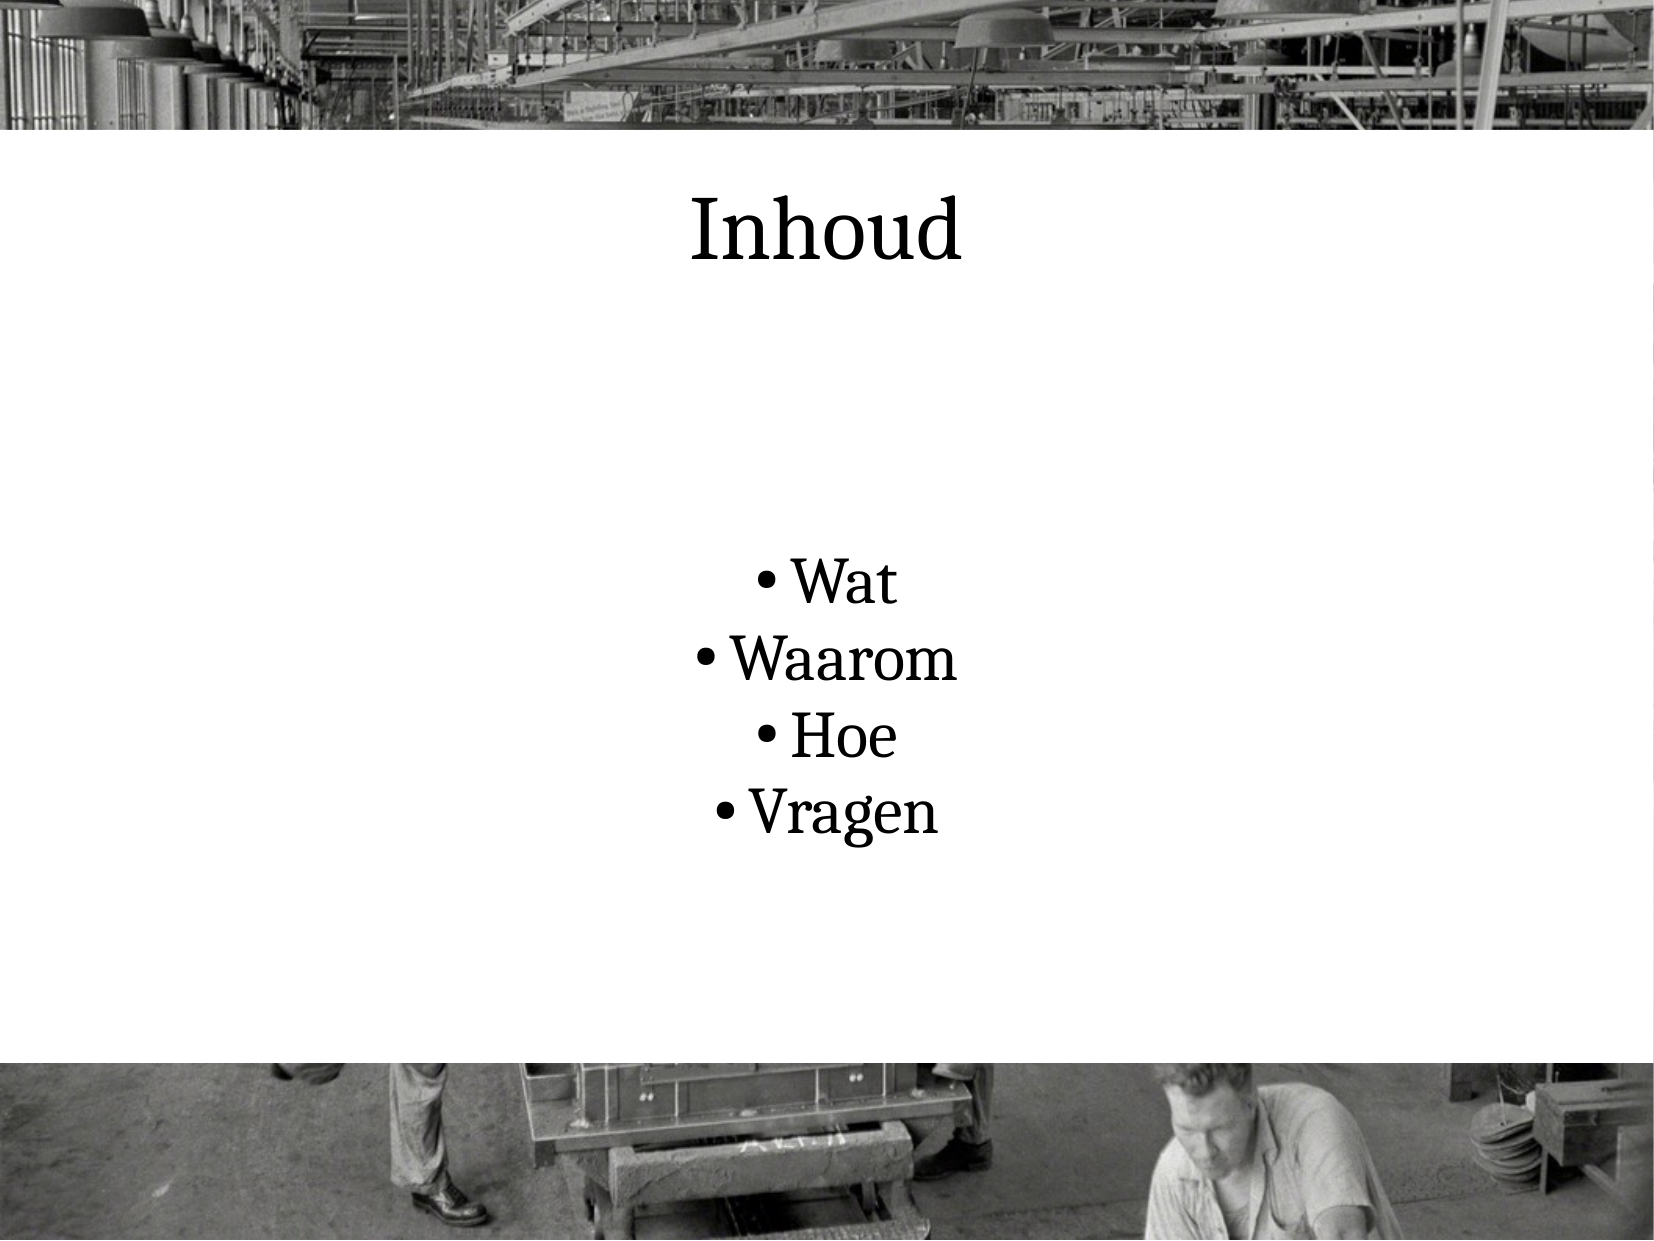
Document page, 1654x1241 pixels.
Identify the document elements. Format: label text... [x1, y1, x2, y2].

picture [0, 1063, 1654, 1240]
subtitle Wat Waarom Hoe Vragen [82, 337, 1571, 1057]
picture [0, 0, 1654, 129]
title Inhoud [82, 126, 1571, 334]
